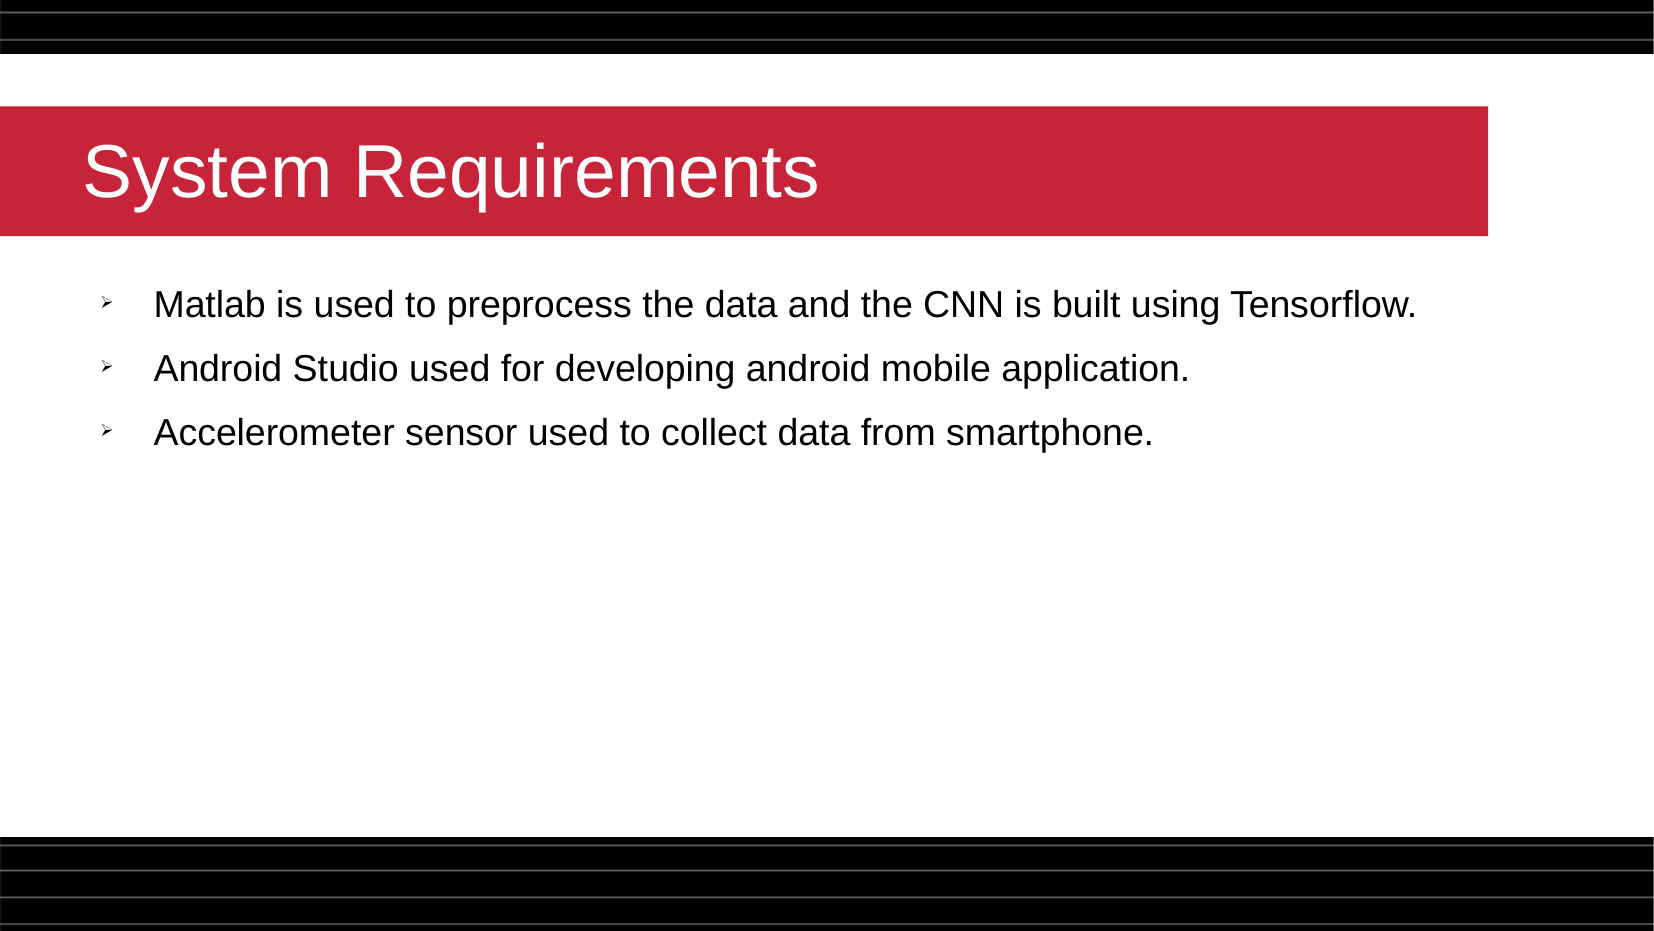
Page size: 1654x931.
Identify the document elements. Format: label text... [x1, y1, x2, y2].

title System Requirements [0, 106, 1489, 237]
picture [0, 0, 1654, 54]
picture [0, 837, 1654, 931]
list Matlab is used to preprocess the data and the CNN is built using Tensorflow. Android Studio used for developing android mobile application. Accelerometer sensor used to collect data from smartphone. [82, 283, 1489, 804]
